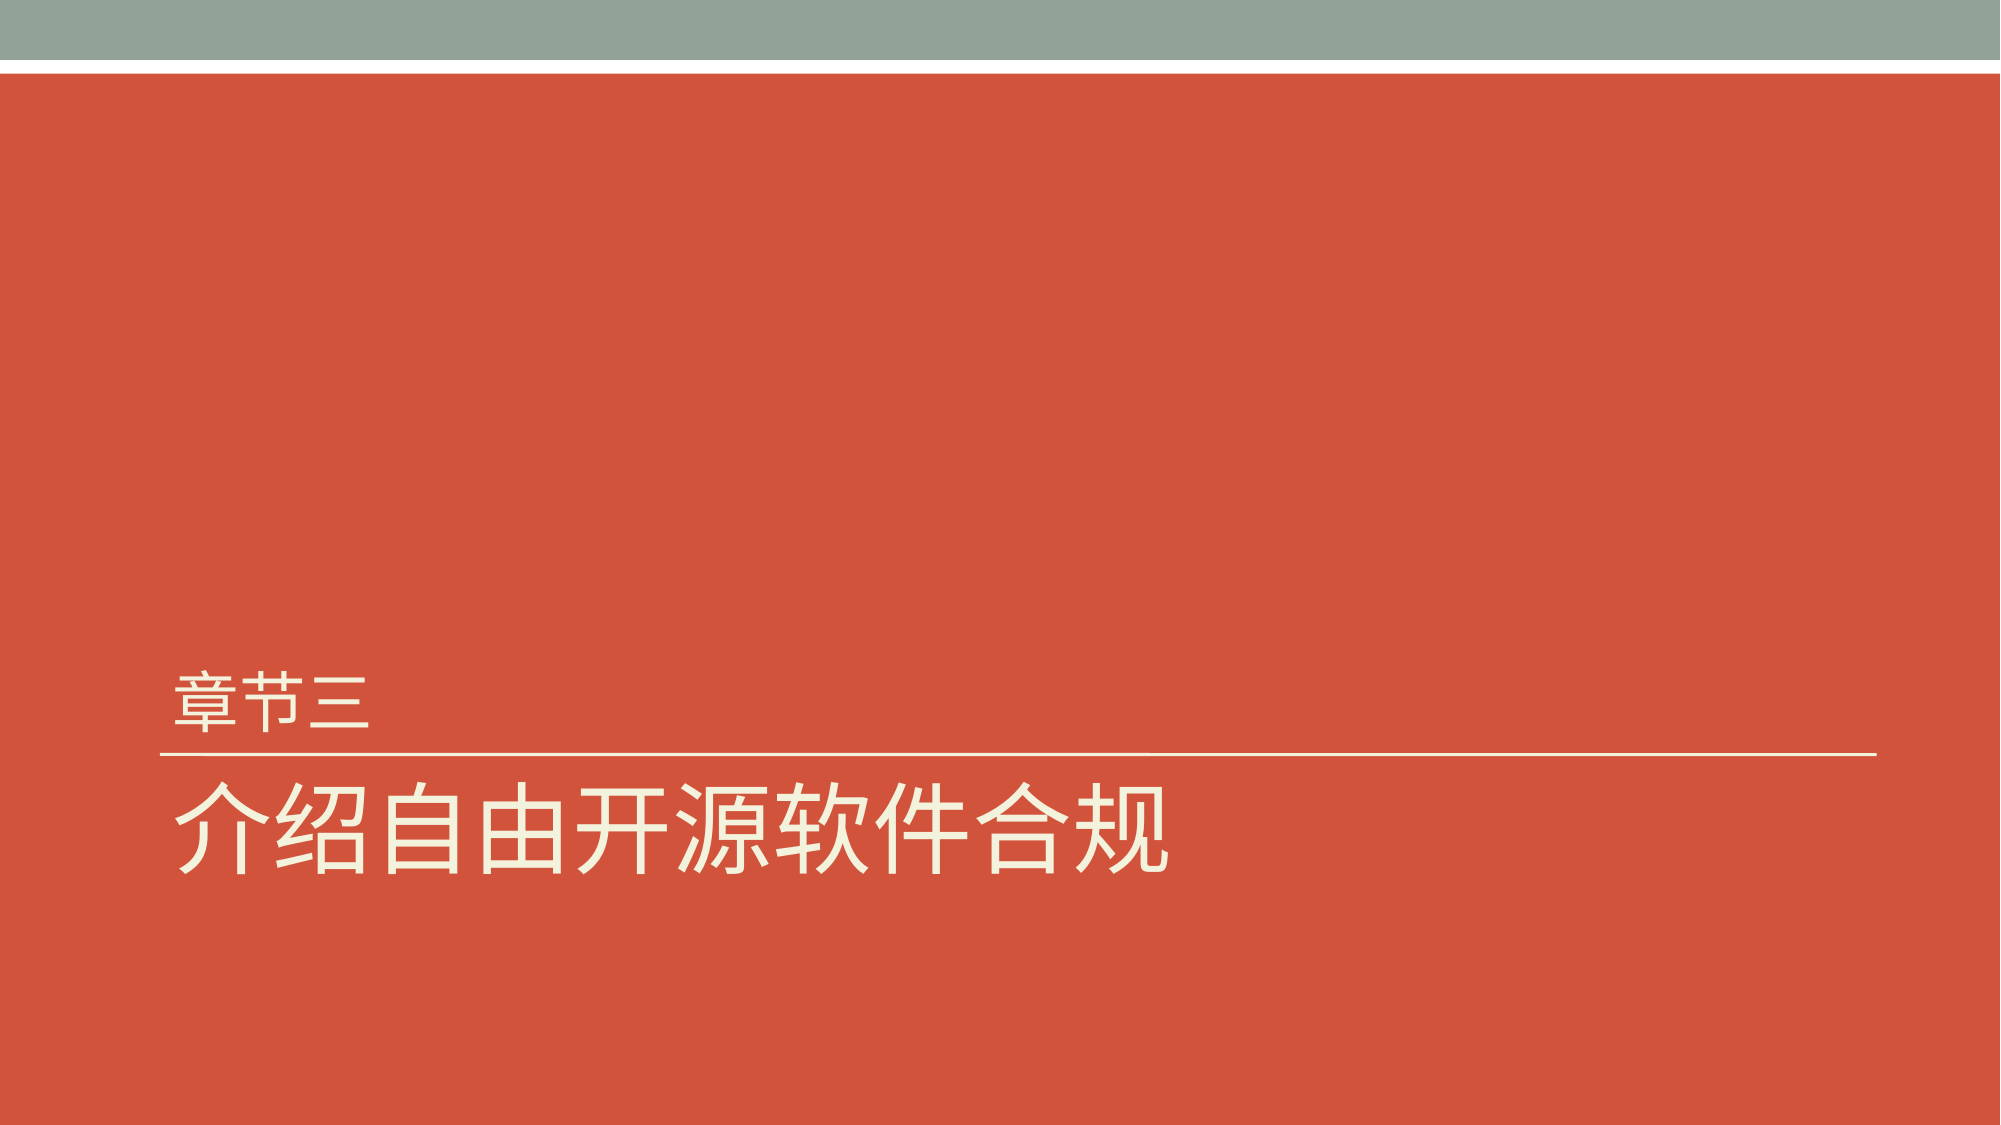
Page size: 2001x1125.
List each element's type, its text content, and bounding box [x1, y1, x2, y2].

title 章节三 [157, 387, 1858, 749]
list 介绍自由开源软件合规 [157, 758, 1858, 1006]
